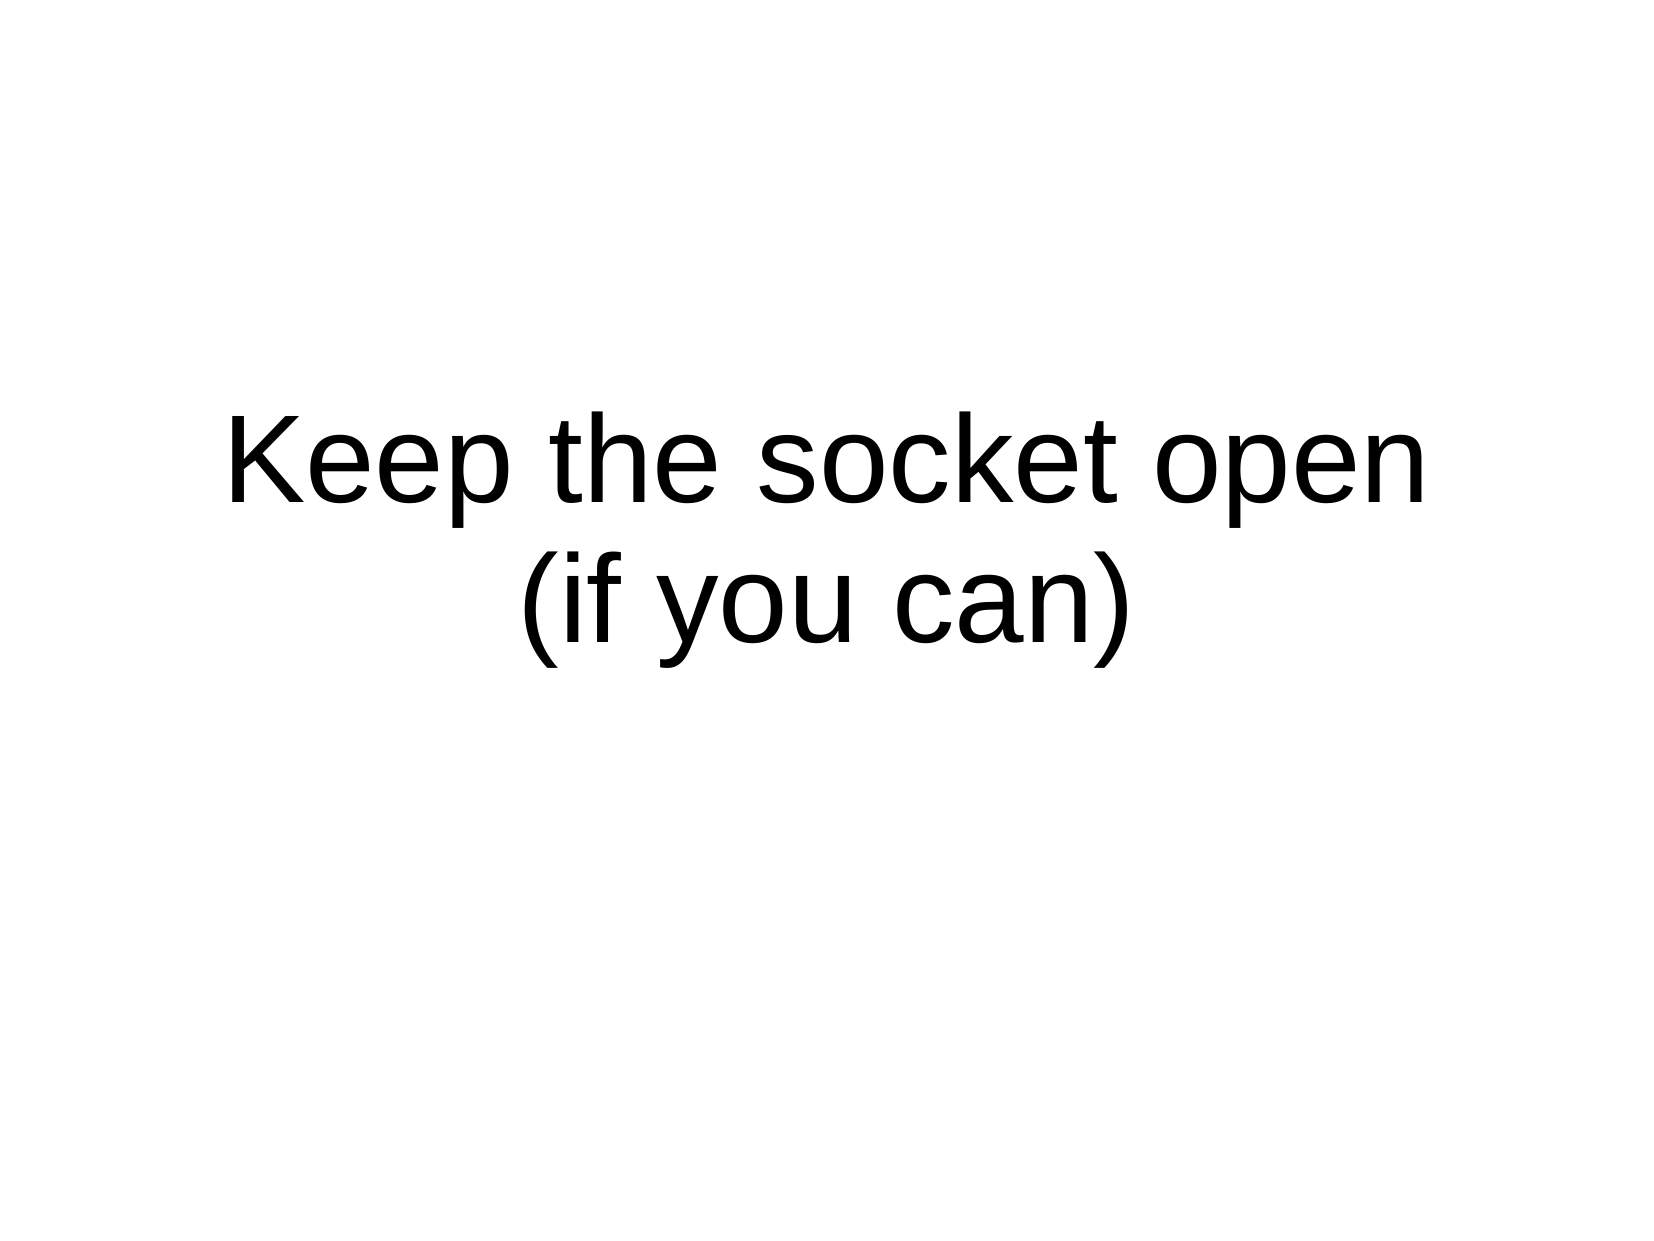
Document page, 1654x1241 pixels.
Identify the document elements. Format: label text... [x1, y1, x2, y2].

subtitle Keep the socket open (if you can) [82, 49, 1571, 1010]
